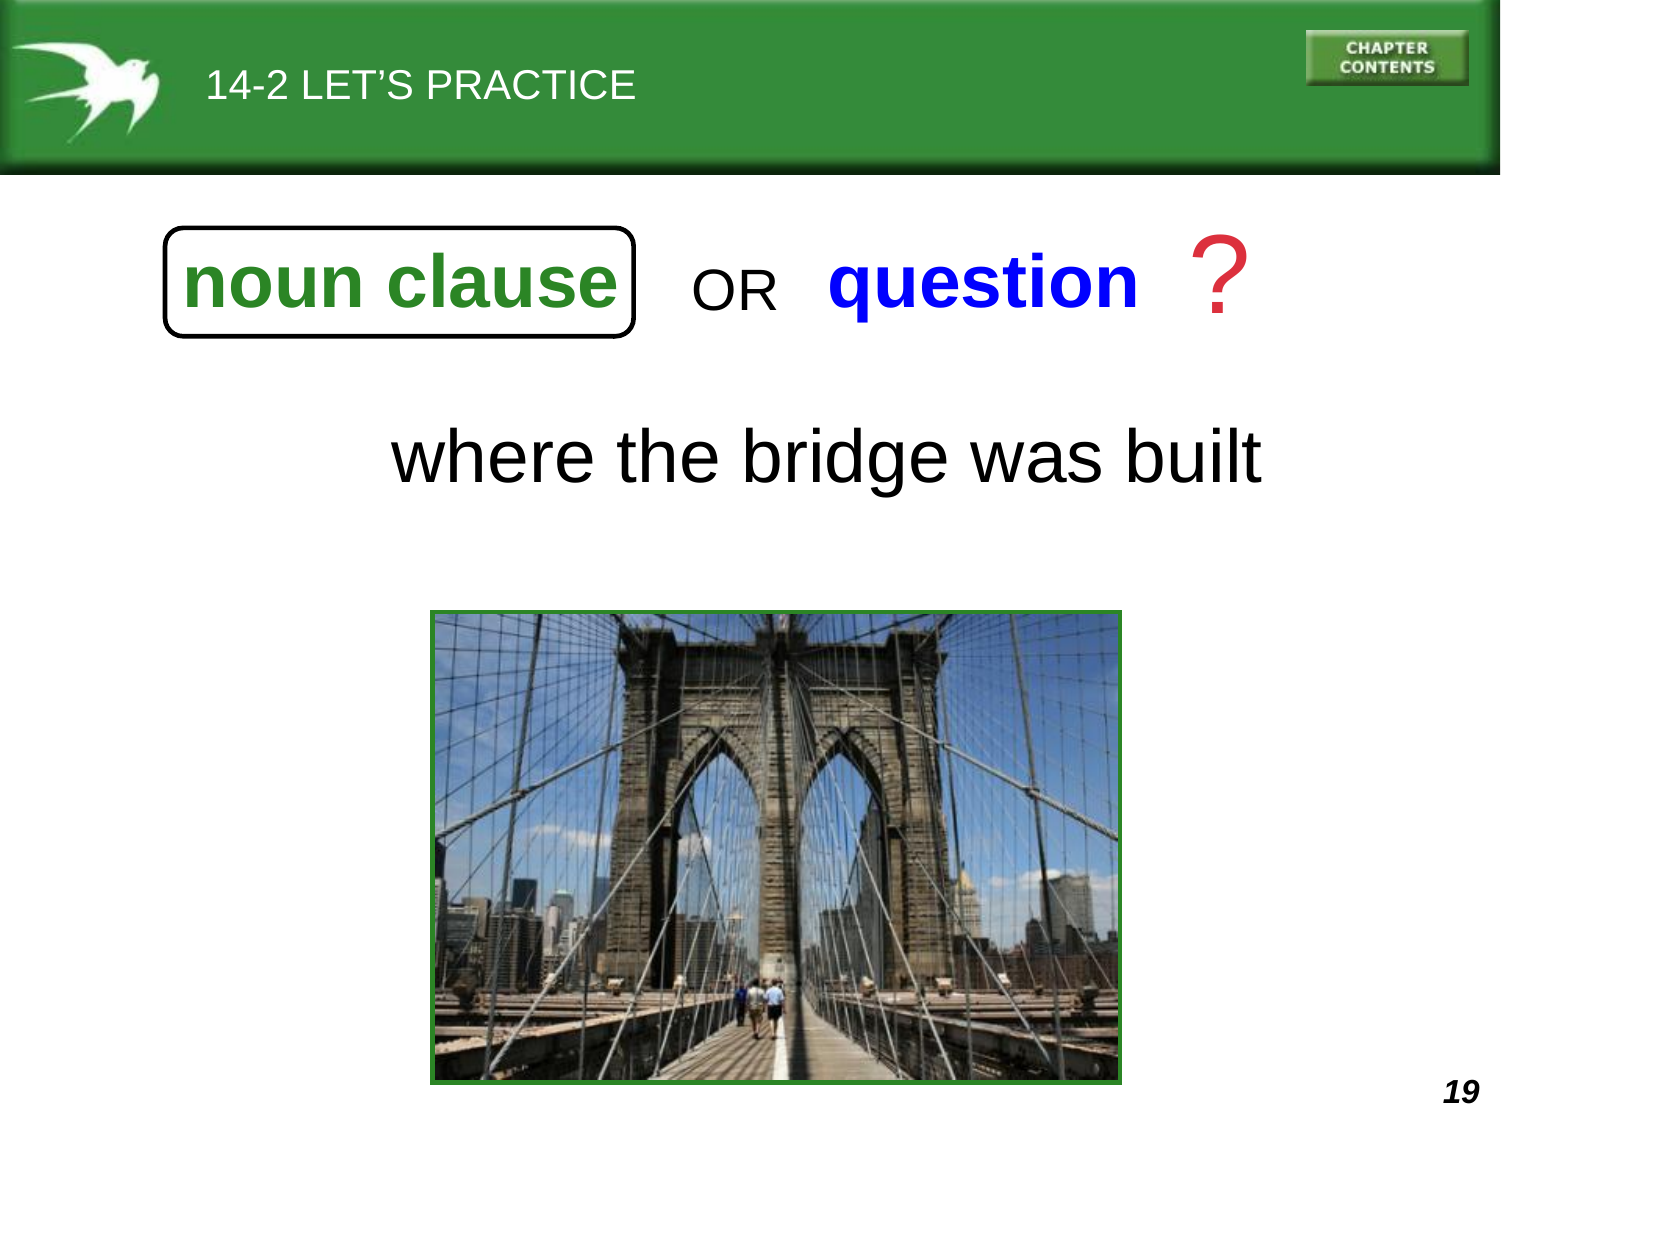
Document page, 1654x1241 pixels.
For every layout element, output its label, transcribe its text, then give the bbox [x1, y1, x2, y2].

text_box noun clause [168, 231, 631, 331]
text_box OR [641, 244, 795, 331]
text_box ? [1173, 193, 1266, 345]
picture [0, 0, 1500, 175]
picture [435, 614, 1118, 1081]
text_box noun clause [168, 224, 636, 240]
text_box question [813, 224, 1156, 331]
text_box where the bridge was built [341, 399, 1279, 506]
text_box 14-2 LET’S PRACTICE [190, 50, 1363, 116]
